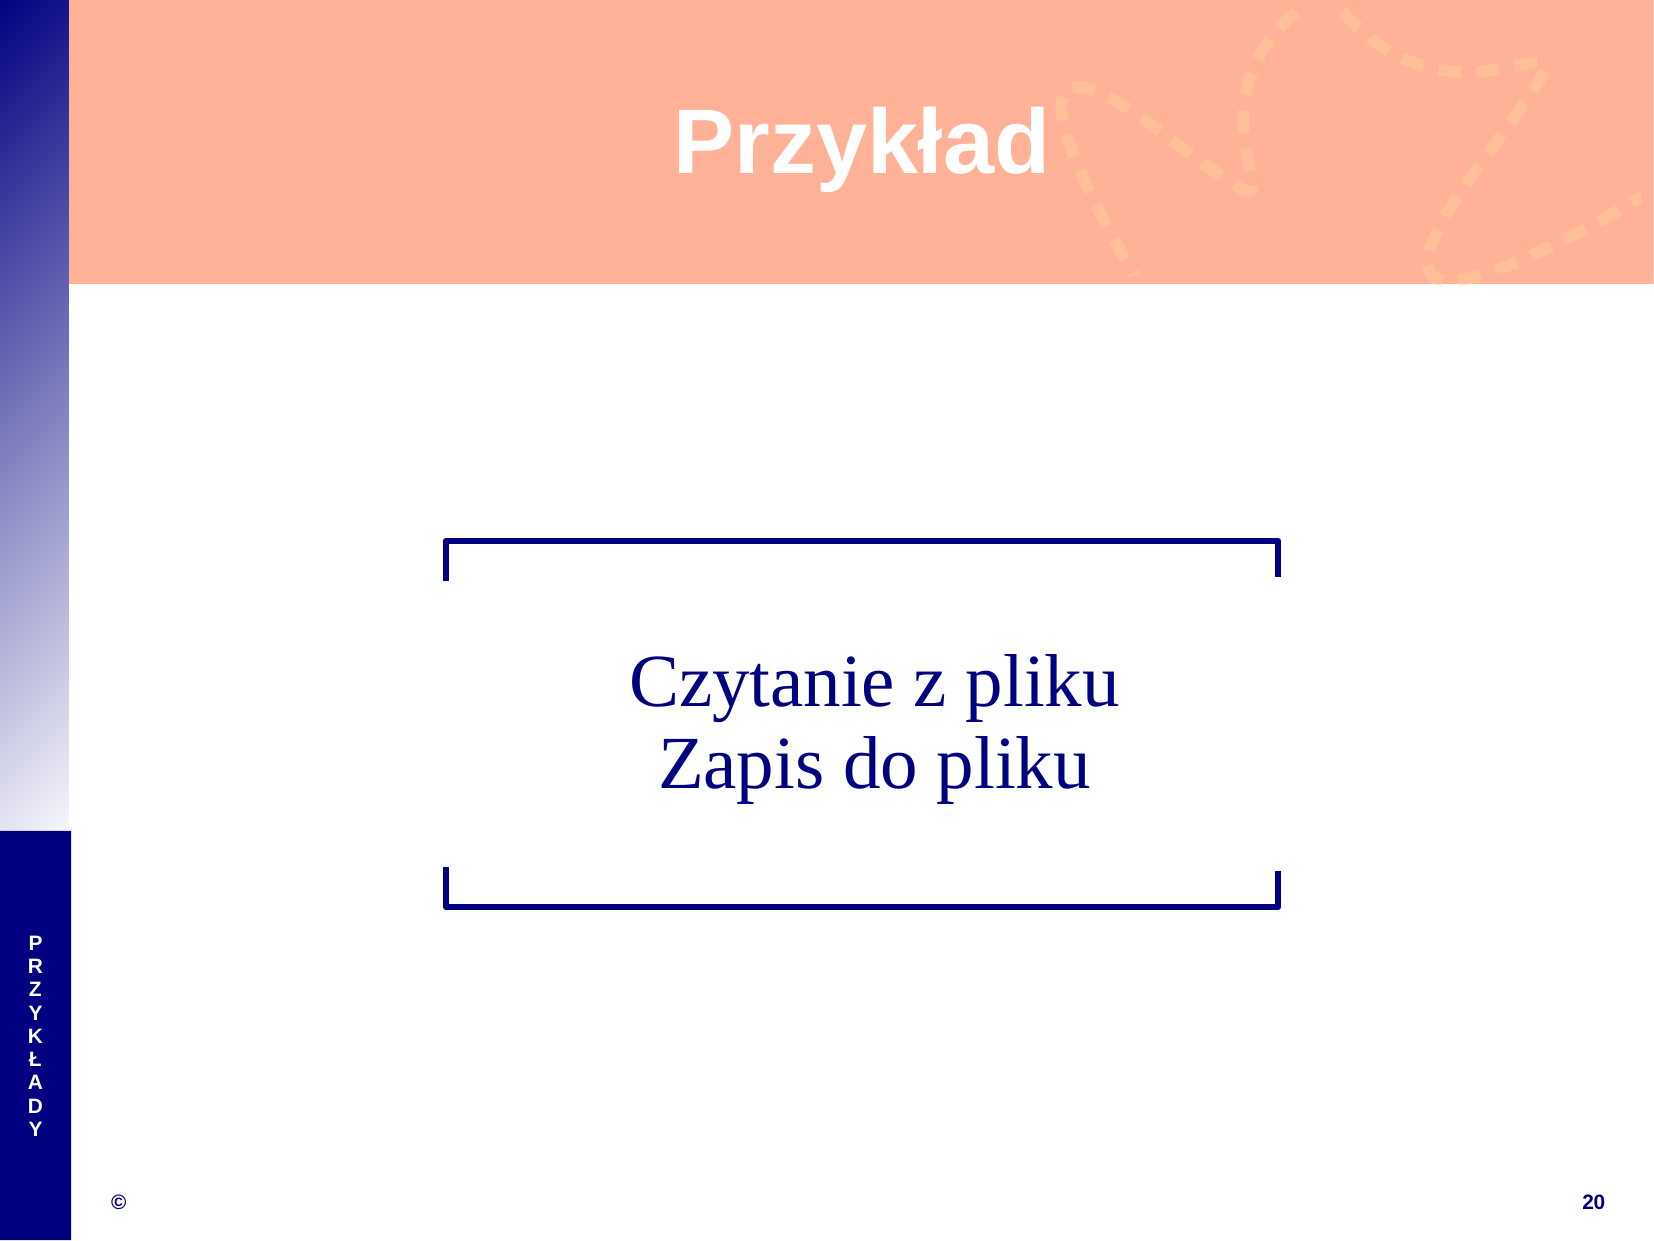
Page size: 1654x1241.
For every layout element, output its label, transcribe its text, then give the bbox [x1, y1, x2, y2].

title Przykład [70, 37, 1654, 246]
text_box P R Z Y K Ł A D Y [0, 831, 71, 1241]
text_box Czytanie z pliku Zapis do pliku [461, 513, 1263, 931]
